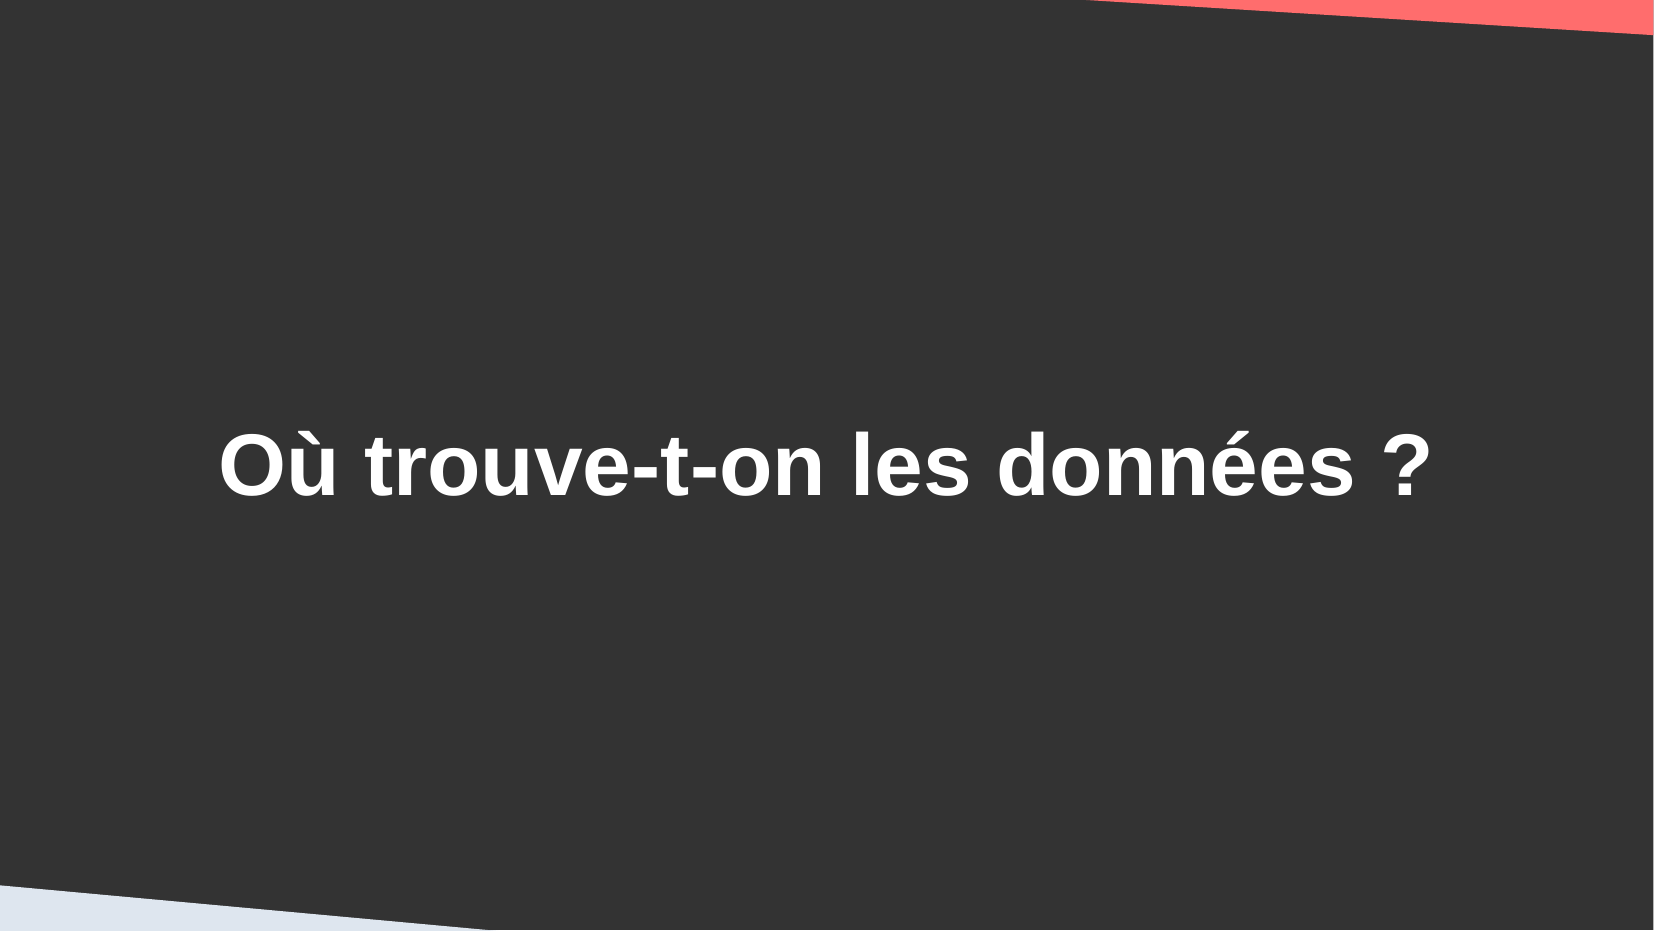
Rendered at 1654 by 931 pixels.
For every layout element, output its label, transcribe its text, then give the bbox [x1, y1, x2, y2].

text_box [1086, 0, 1654, 36]
title Où trouve-t-on les données ? [31, 416, 1622, 514]
text_box [0, 885, 499, 931]
